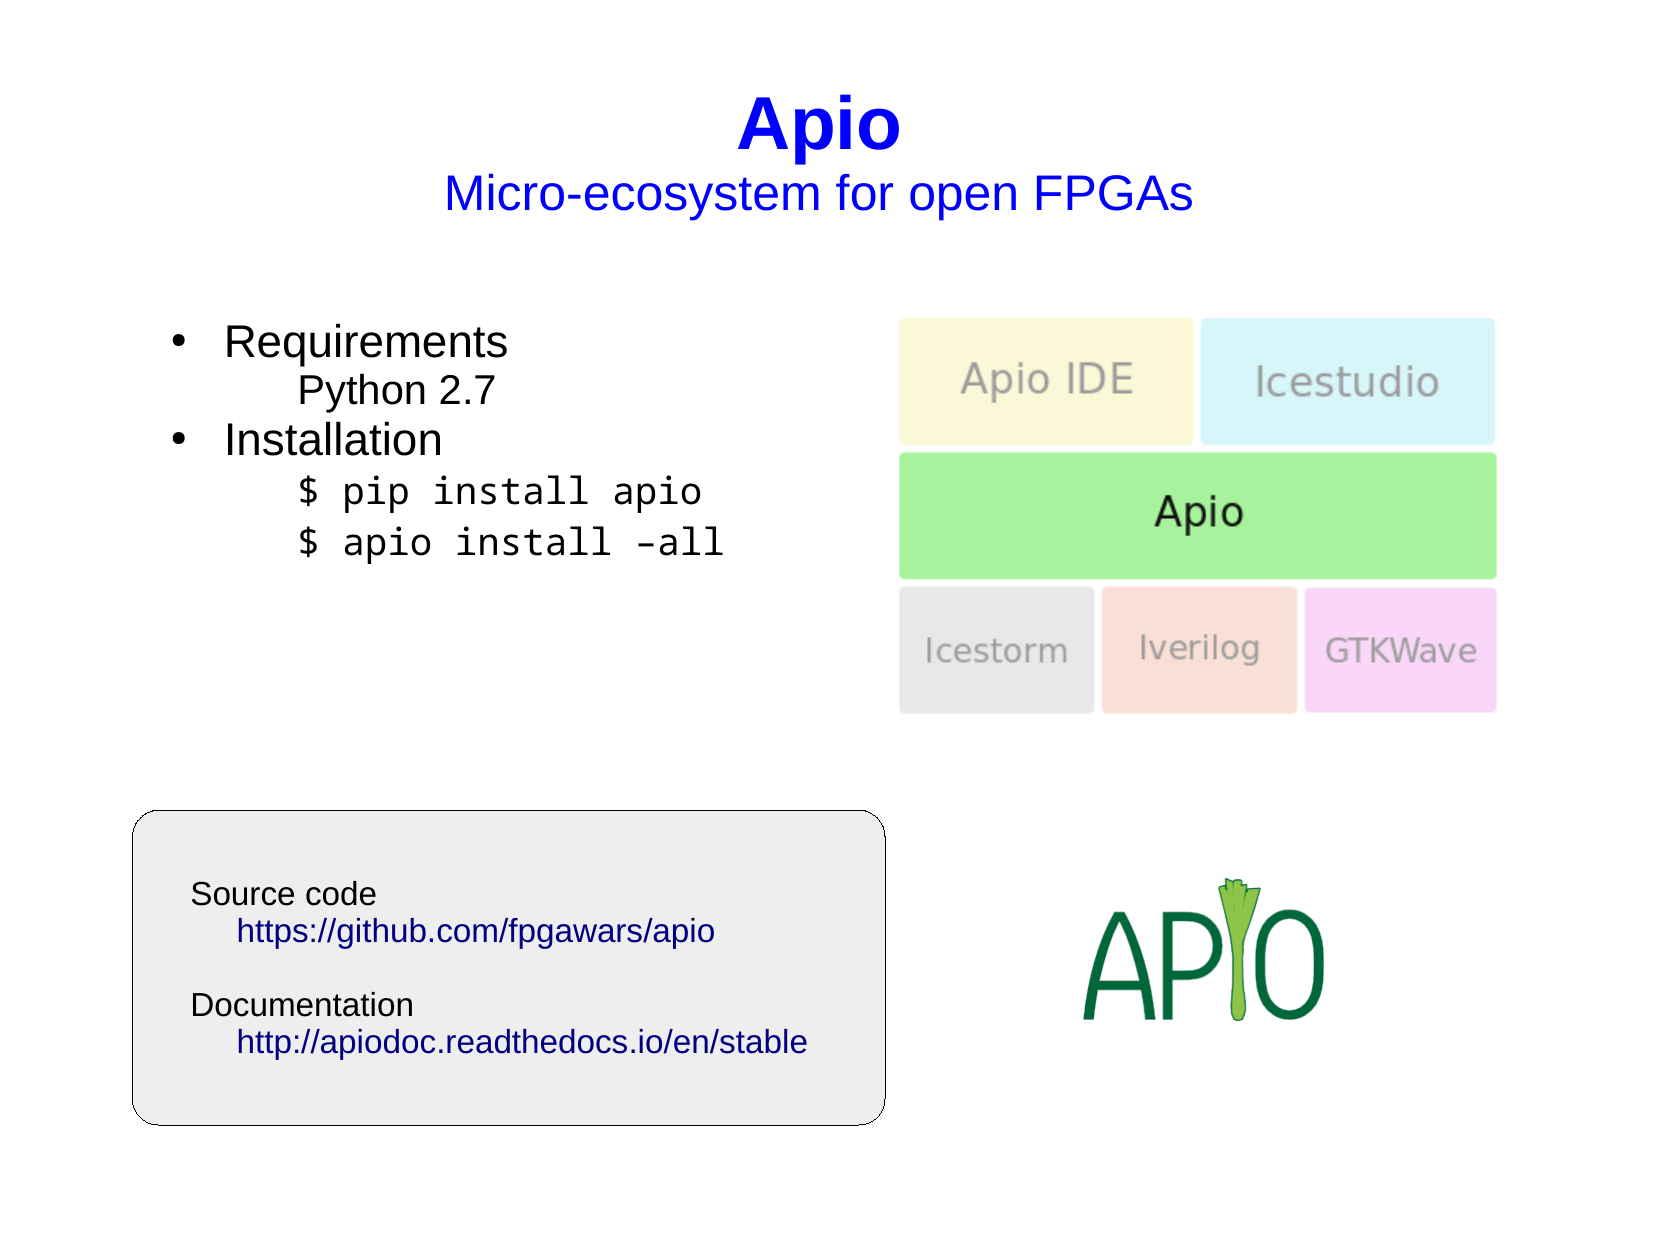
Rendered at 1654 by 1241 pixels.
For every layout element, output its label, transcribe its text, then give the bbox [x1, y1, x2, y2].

text_box Requirements Python 2.7 Installation $ pip install apio $ apio install –all [138, 308, 772, 736]
picture [848, 253, 1536, 781]
title Apio Micro-ecosystem for open FPGAs [75, 47, 1564, 255]
text_box Source code https://github.com/fpgawars/apio Documentation http://apiodoc.readthedocs.io/en/stable [132, 810, 886, 1126]
picture [1083, 878, 1324, 1021]
